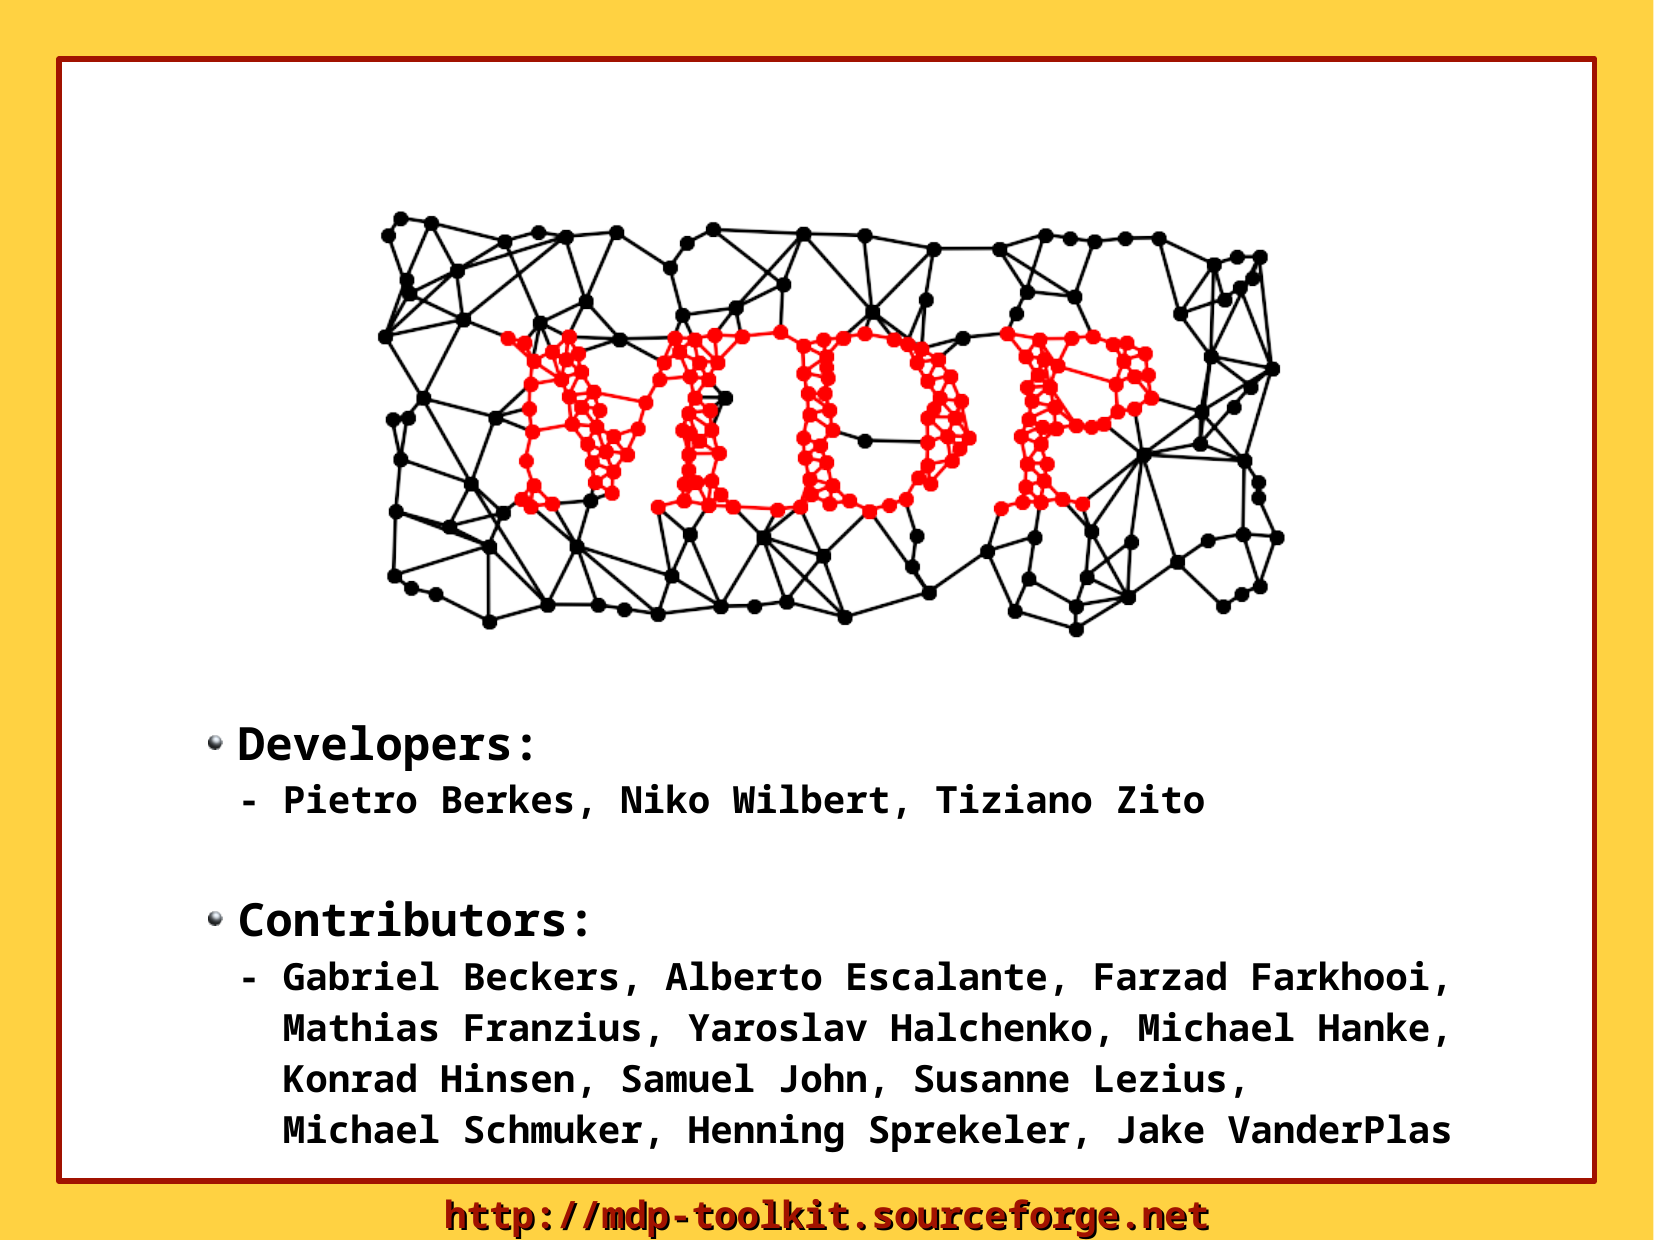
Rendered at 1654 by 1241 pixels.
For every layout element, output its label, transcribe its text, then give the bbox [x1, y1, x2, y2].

text_box Developers: - Pietro Berkes, Niko Wilbert, Tiziano Zito Contributors: - Gabriel Beckers, Alberto Escalante, Farzad Farkhooi, Mathias Franzius, Yaroslav Halchenko, Michael Hanke, Konrad Hinsen, Samuel John, Susanne Lezius, Michael Schmuker, Henning Sprekeler, Jake VanderPlas [193, 703, 1468, 1165]
picture [349, 190, 1305, 650]
